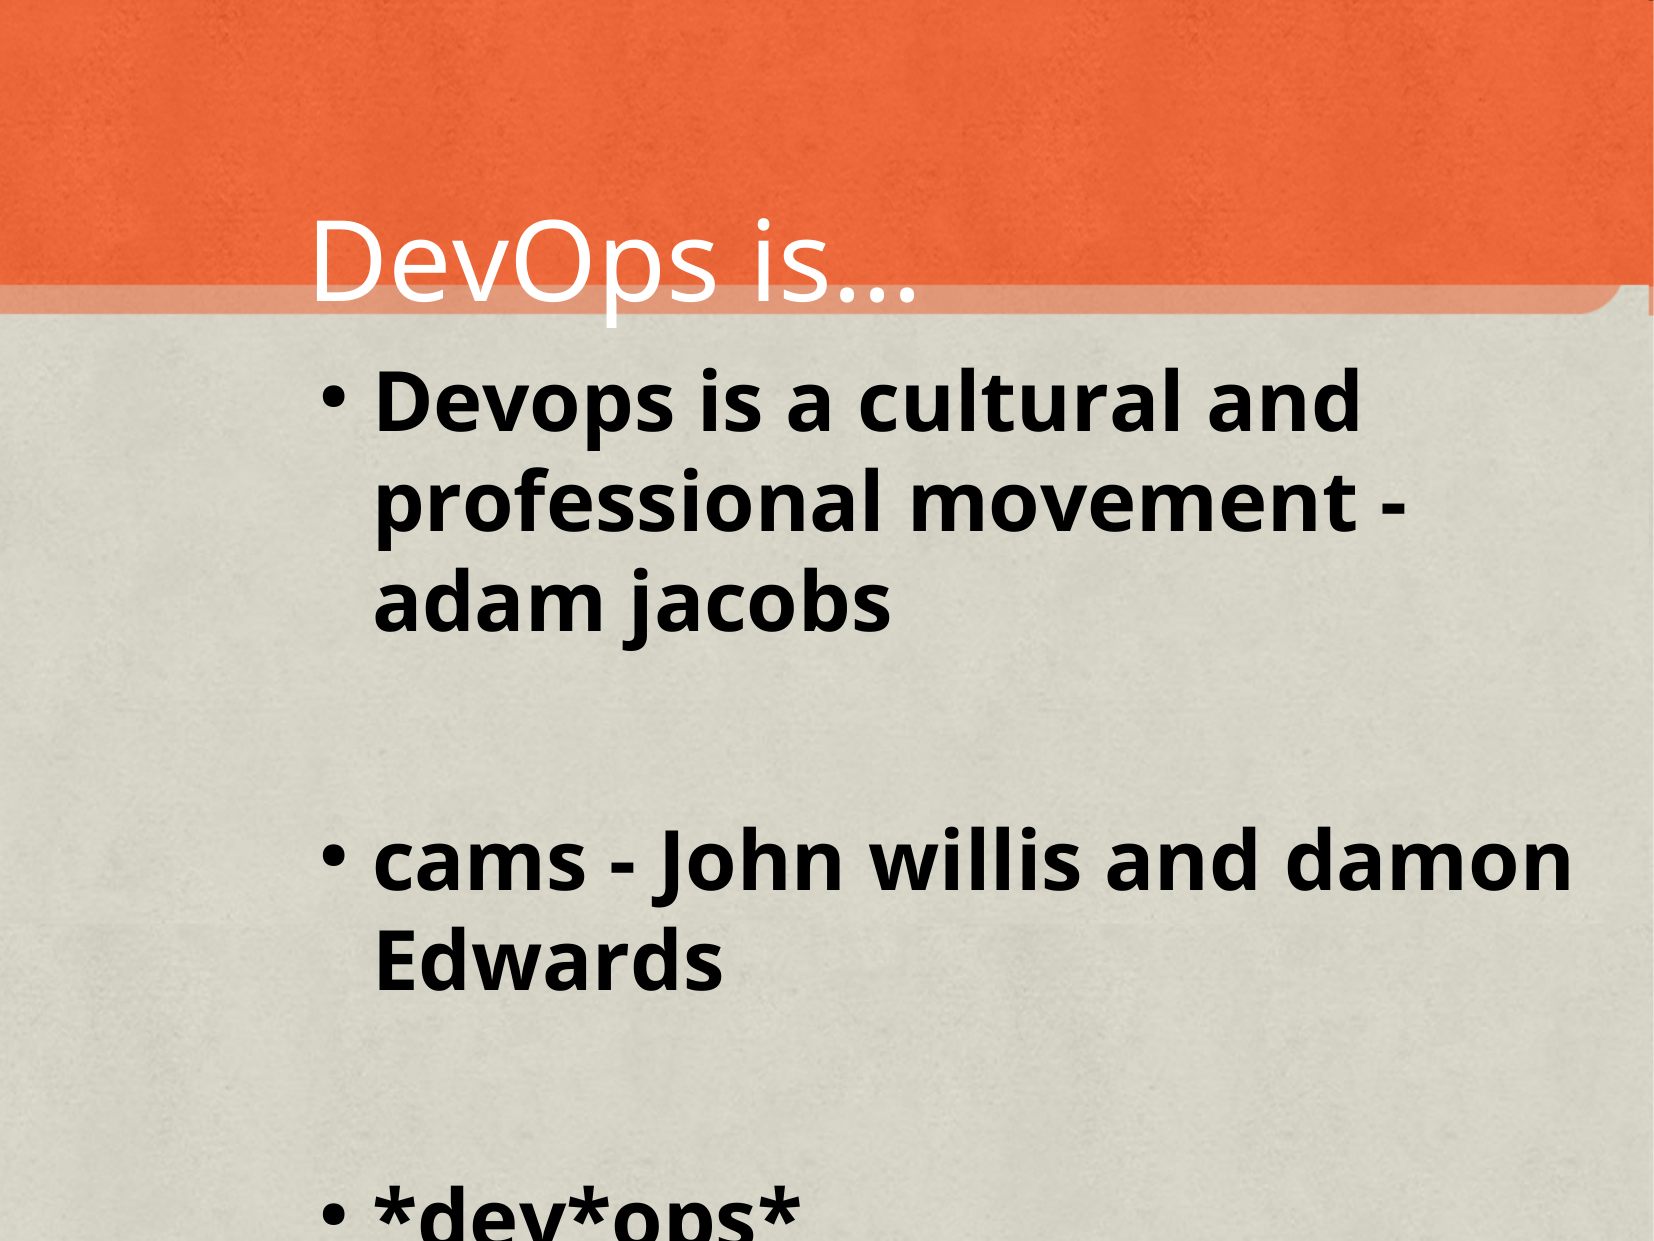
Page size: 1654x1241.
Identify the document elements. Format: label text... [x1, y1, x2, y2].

picture [0, 0, 1654, 1241]
list Devops is a cultural and professional movement - adam jacobs cams - John willis and damon Edwards *dev*ops* [301, 348, 1654, 1241]
title DevOps is... [306, 189, 1654, 317]
